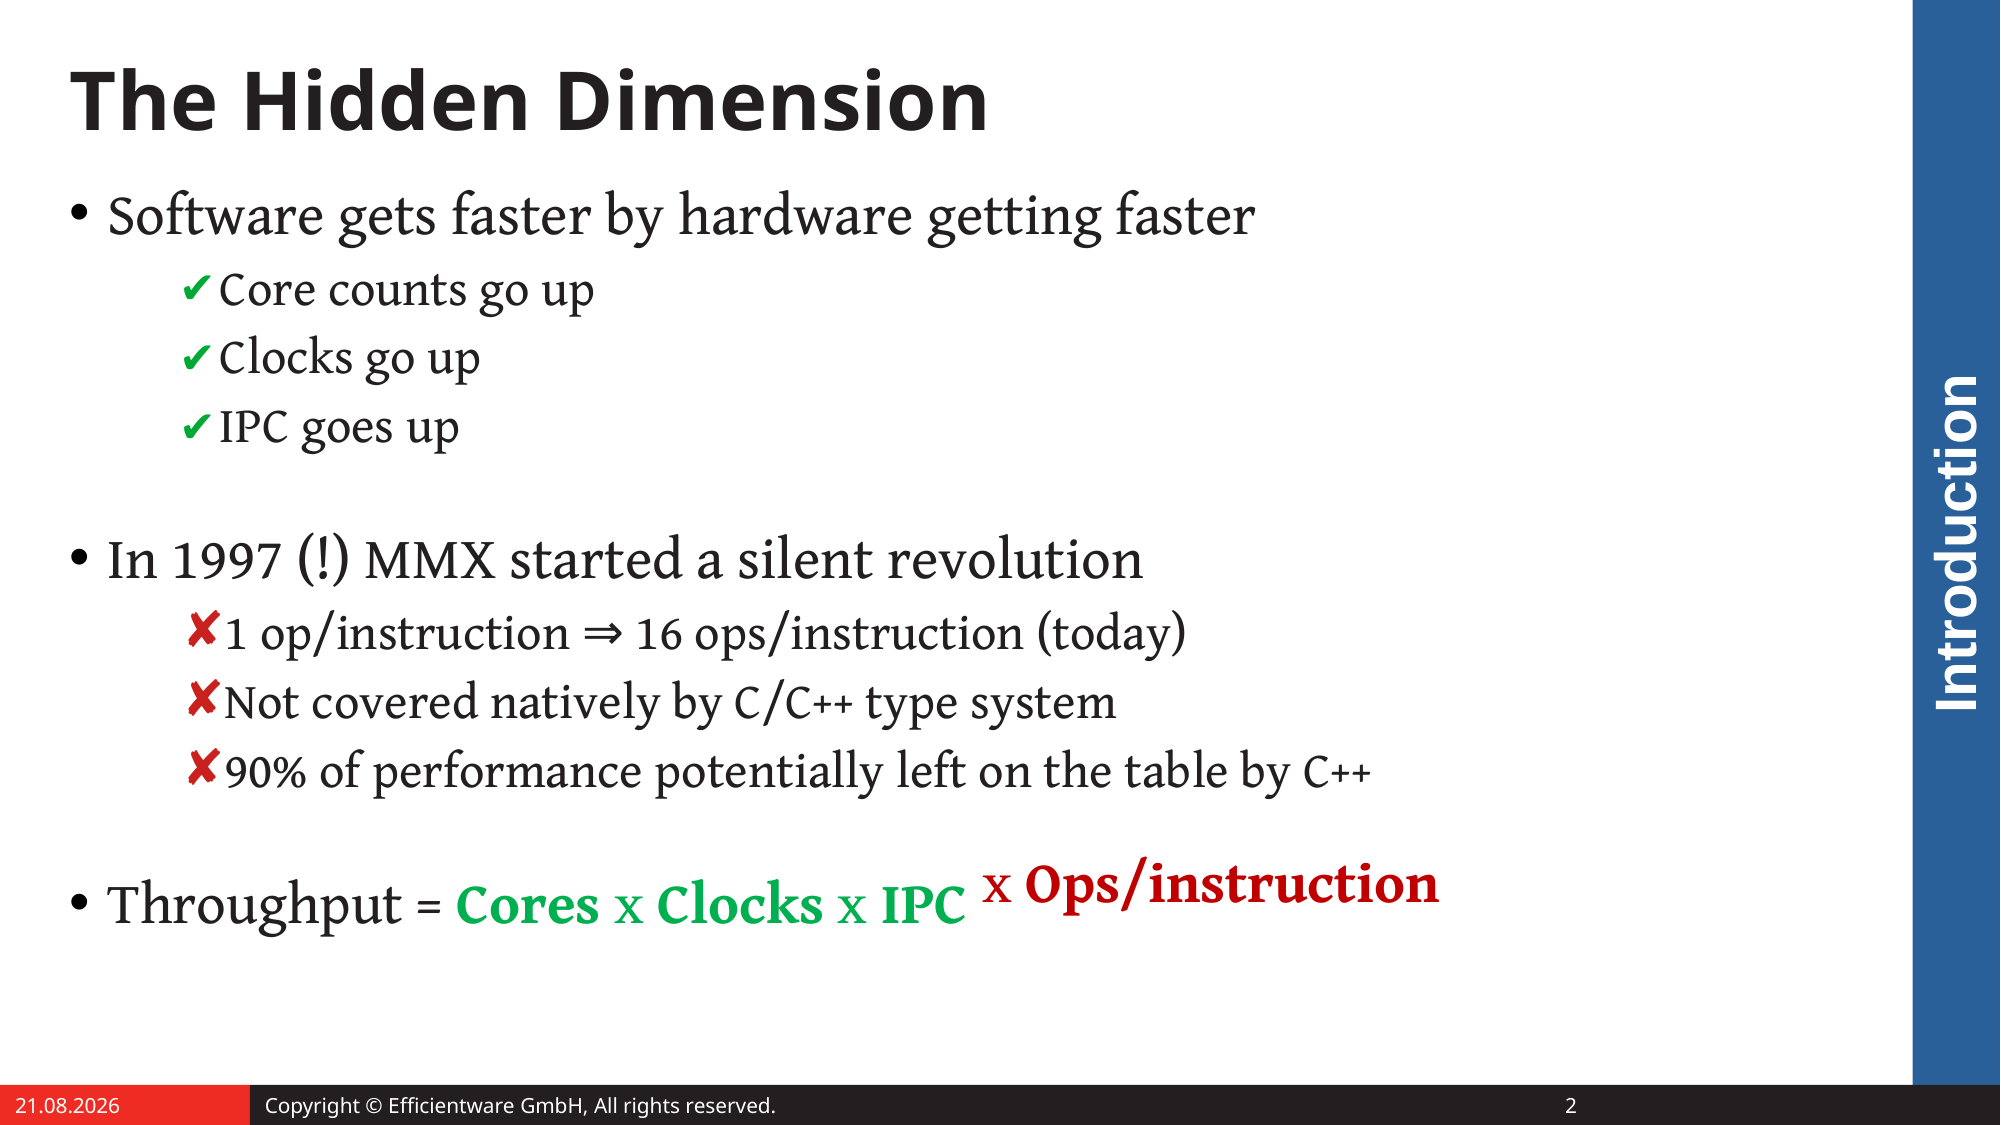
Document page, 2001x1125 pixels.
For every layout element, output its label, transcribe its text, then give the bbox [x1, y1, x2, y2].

slide_number 30.10.2025 [0, 1084, 249, 1125]
footer Copyright © Efficientware GmbH, All rights reserved. [249, 1084, 1550, 1125]
slide_number <number> [1550, 1084, 2000, 1125]
text_box x Ops/instruction [967, 844, 1531, 939]
list Software gets faster by hardware getting faster Core counts go up Clocks go up IPC goes up In 1997 (!) MMX started a silent revolution 1 op/instruction ⇒ 16 ops/instruction (today) Not covered natively by C/C++ type system 90% of performance potentially left on the table by C++ Throughput = Cores x Clocks x IPC [55, 176, 1912, 1063]
title The Hidden Dimension [55, 52, 1912, 156]
text_box Introduction [1912, 0, 2000, 1084]
